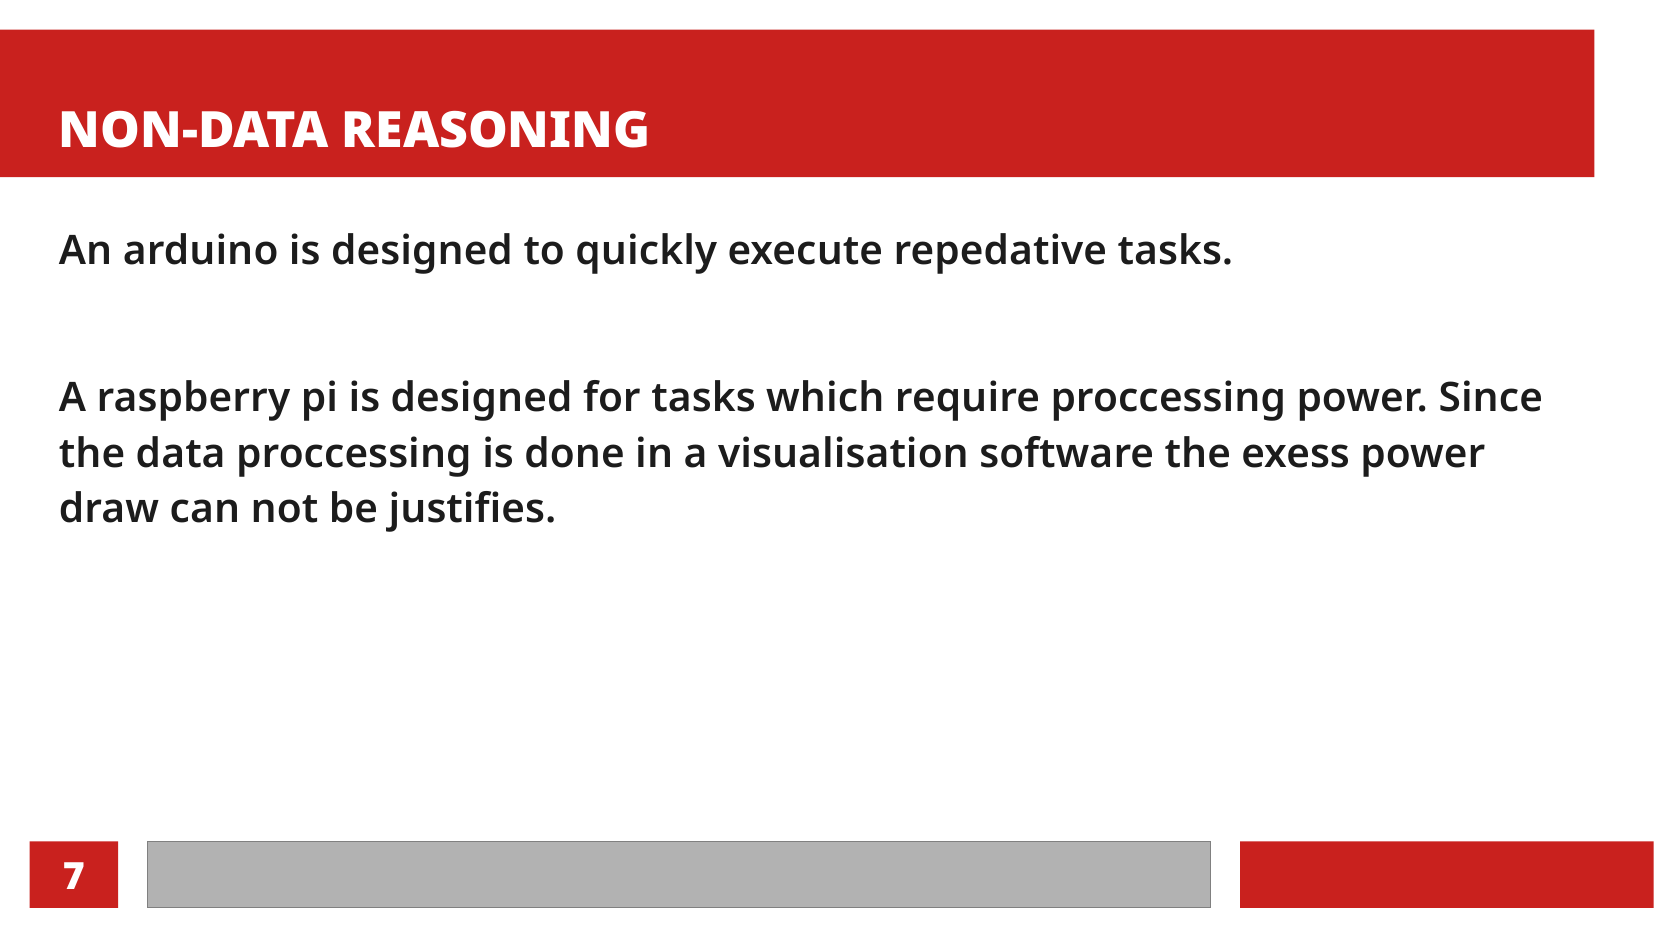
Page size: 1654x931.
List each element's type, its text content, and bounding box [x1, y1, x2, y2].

list An arduino is designed to quickly execute repedative tasks. A raspberry pi is designed for tasks which require proccessing power. Since the data proccessing is done in a visualisation software the exess power draw can not be justifies. [59, 221, 1565, 798]
title NON-DATA REASONING [59, 44, 1595, 163]
